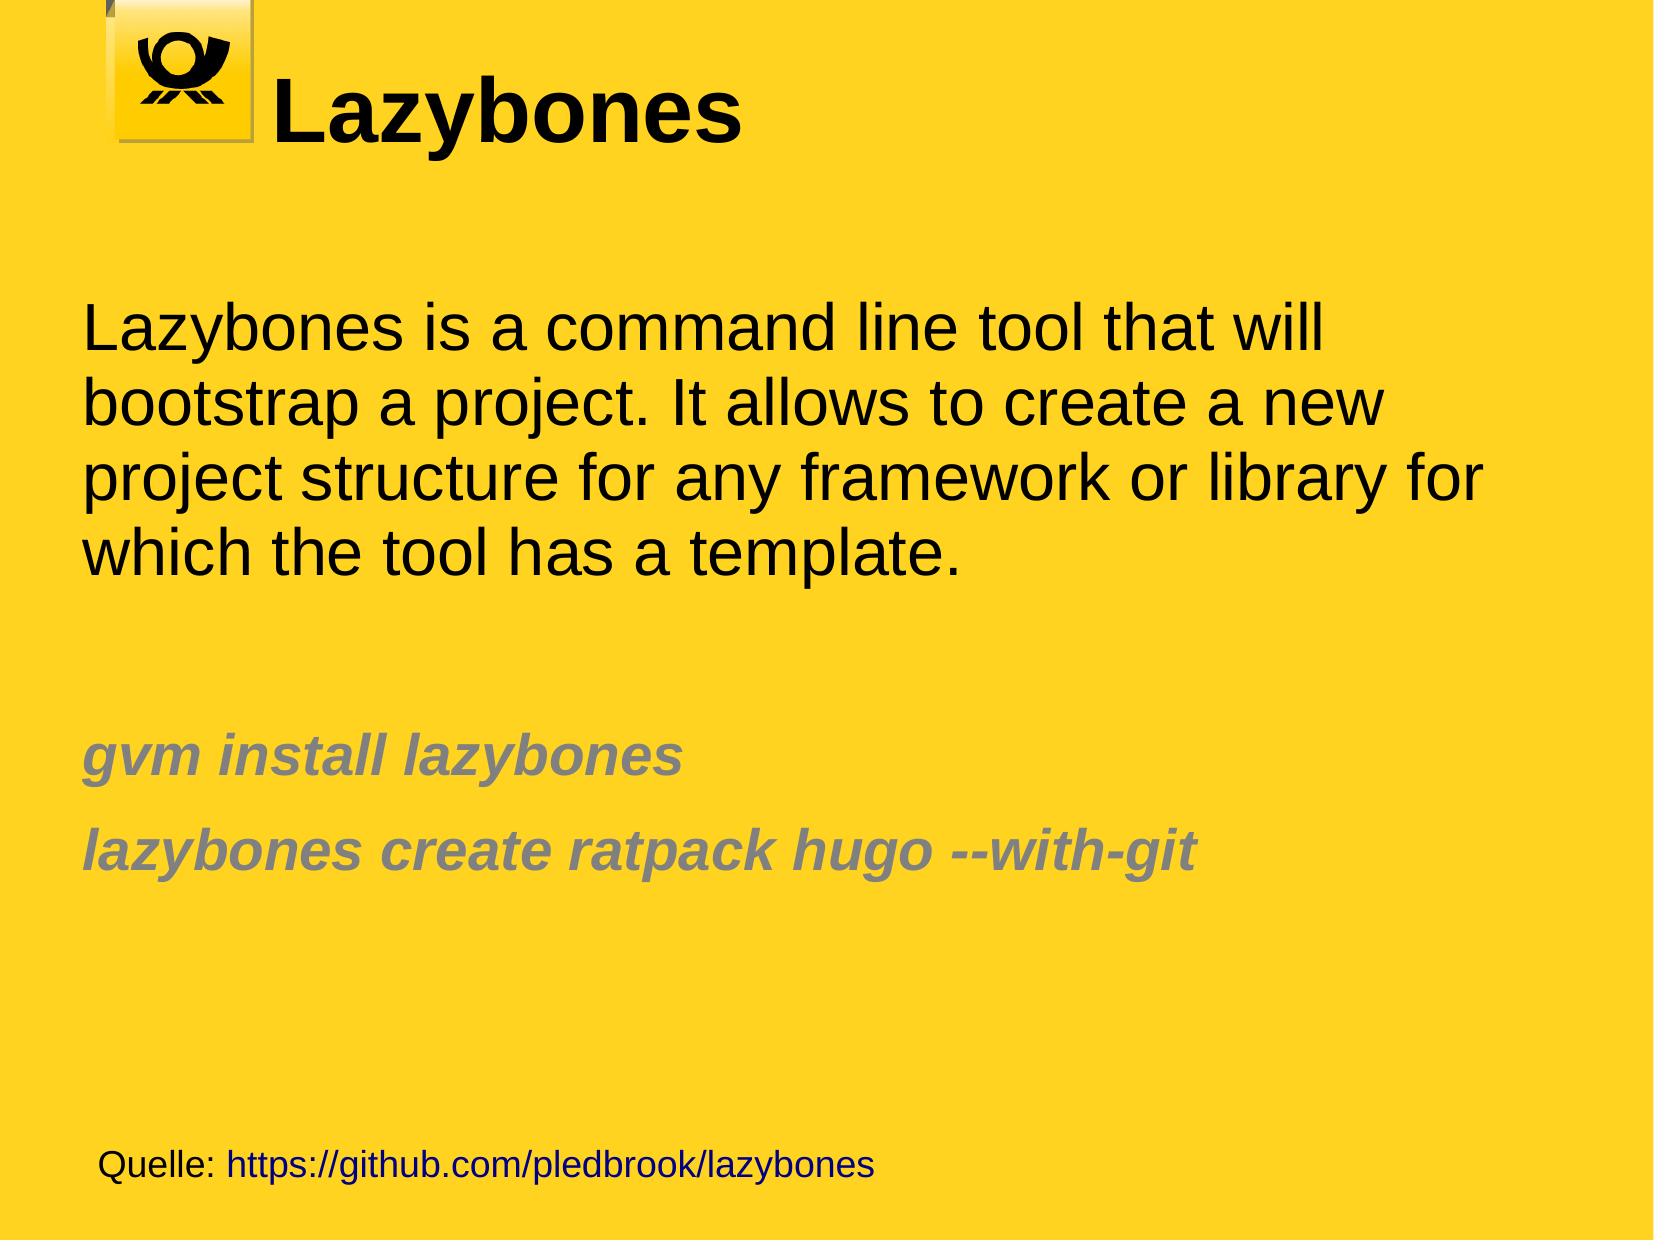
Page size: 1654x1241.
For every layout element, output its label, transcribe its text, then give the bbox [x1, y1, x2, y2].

title Lazybones [271, 35, 1571, 187]
list Lazybones is a command line tool that will bootstrap a project. It allows to create a new project structure for any framework or library for which the tool has a template. gvm install lazybones lazybones create ratpack hugo --with-git [82, 290, 1571, 1010]
picture [106, 0, 254, 143]
text_box Quelle: https://github.com/pledbrook/lazybones [82, 1136, 969, 1193]
